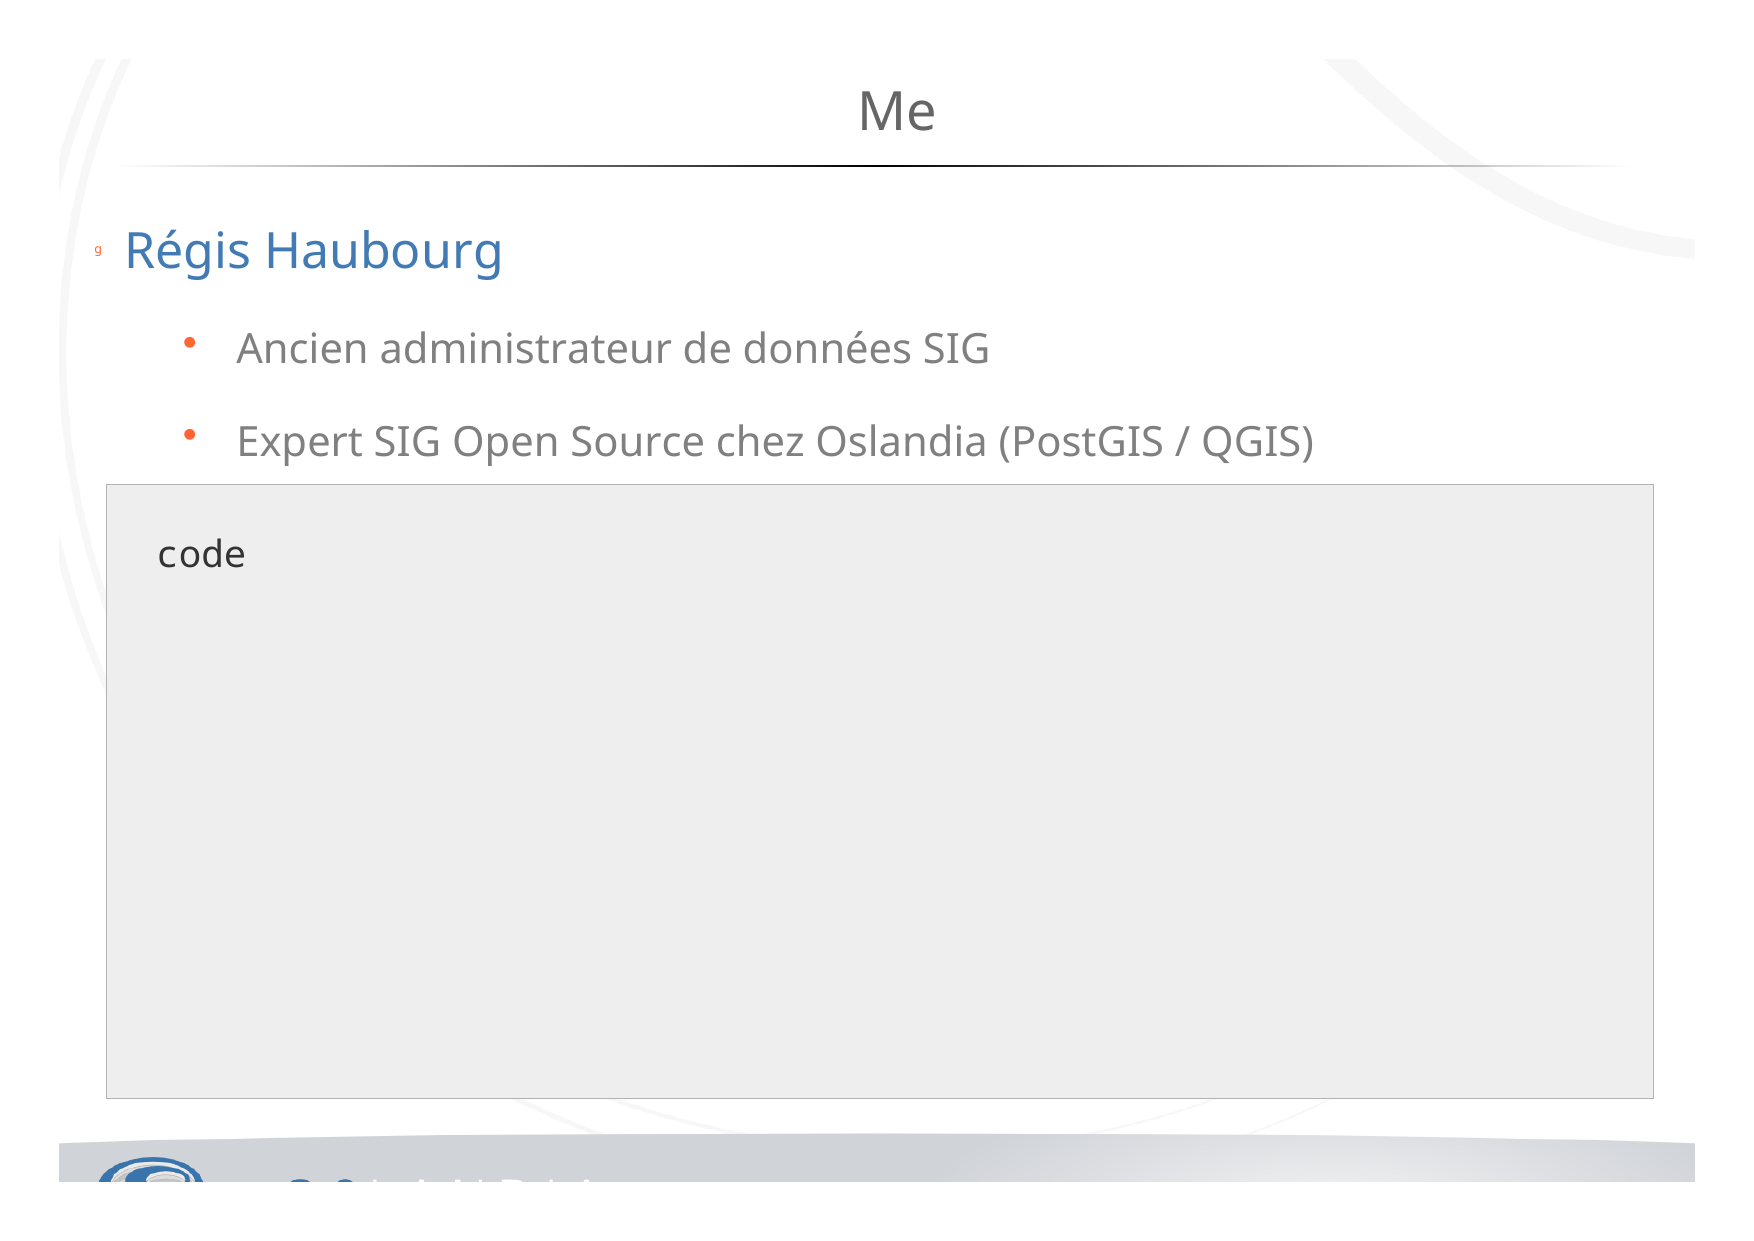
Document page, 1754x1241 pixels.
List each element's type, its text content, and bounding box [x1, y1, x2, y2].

picture [59, 59, 1695, 1182]
title Me [88, 72, 1707, 148]
text_box [106, 484, 1654, 1099]
text_box code [141, 519, 1619, 1063]
list Régis Haubourg Ancien administrateur de données SIG Expert SIG Open Source chez Oslandia (PostGIS / QGIS) Président de l’OSGeo-FR [94, 215, 1654, 1046]
